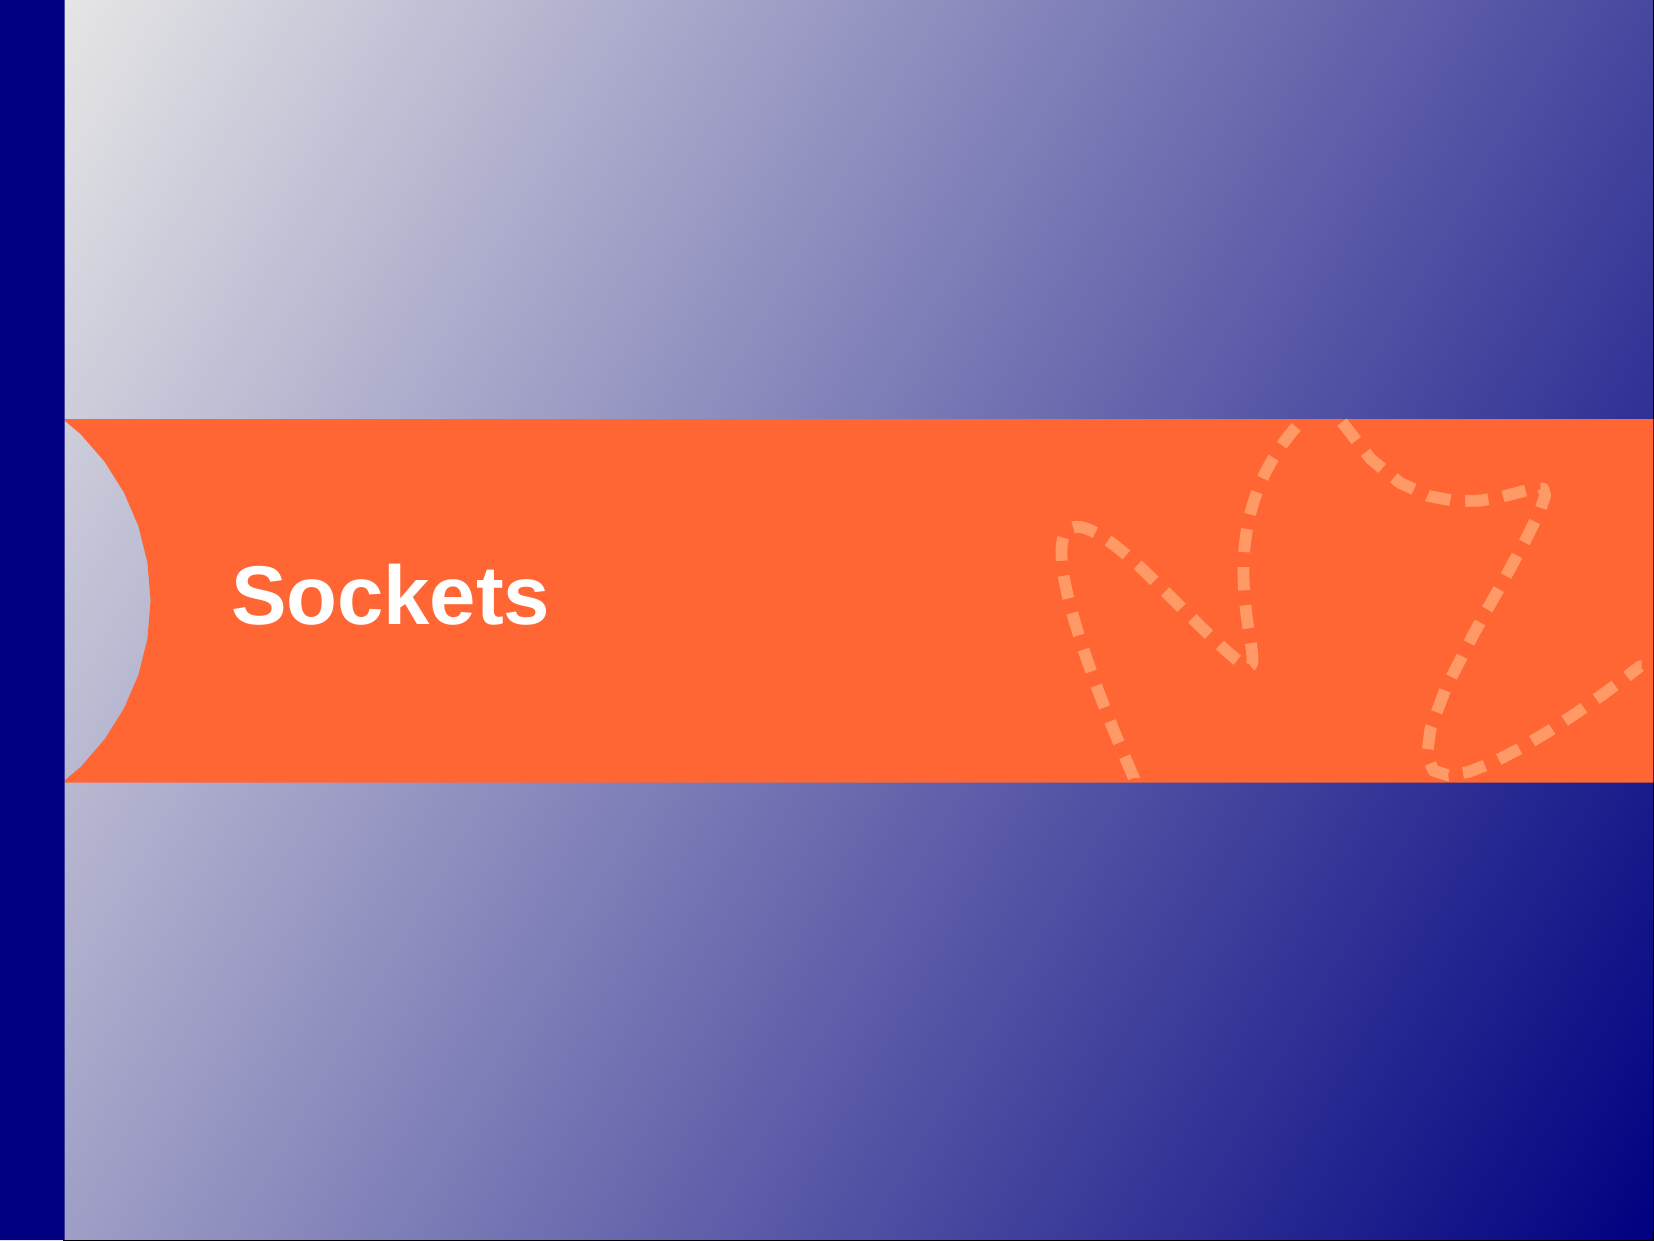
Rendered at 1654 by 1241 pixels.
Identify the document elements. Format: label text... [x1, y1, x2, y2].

title Sockets [231, 497, 1127, 704]
